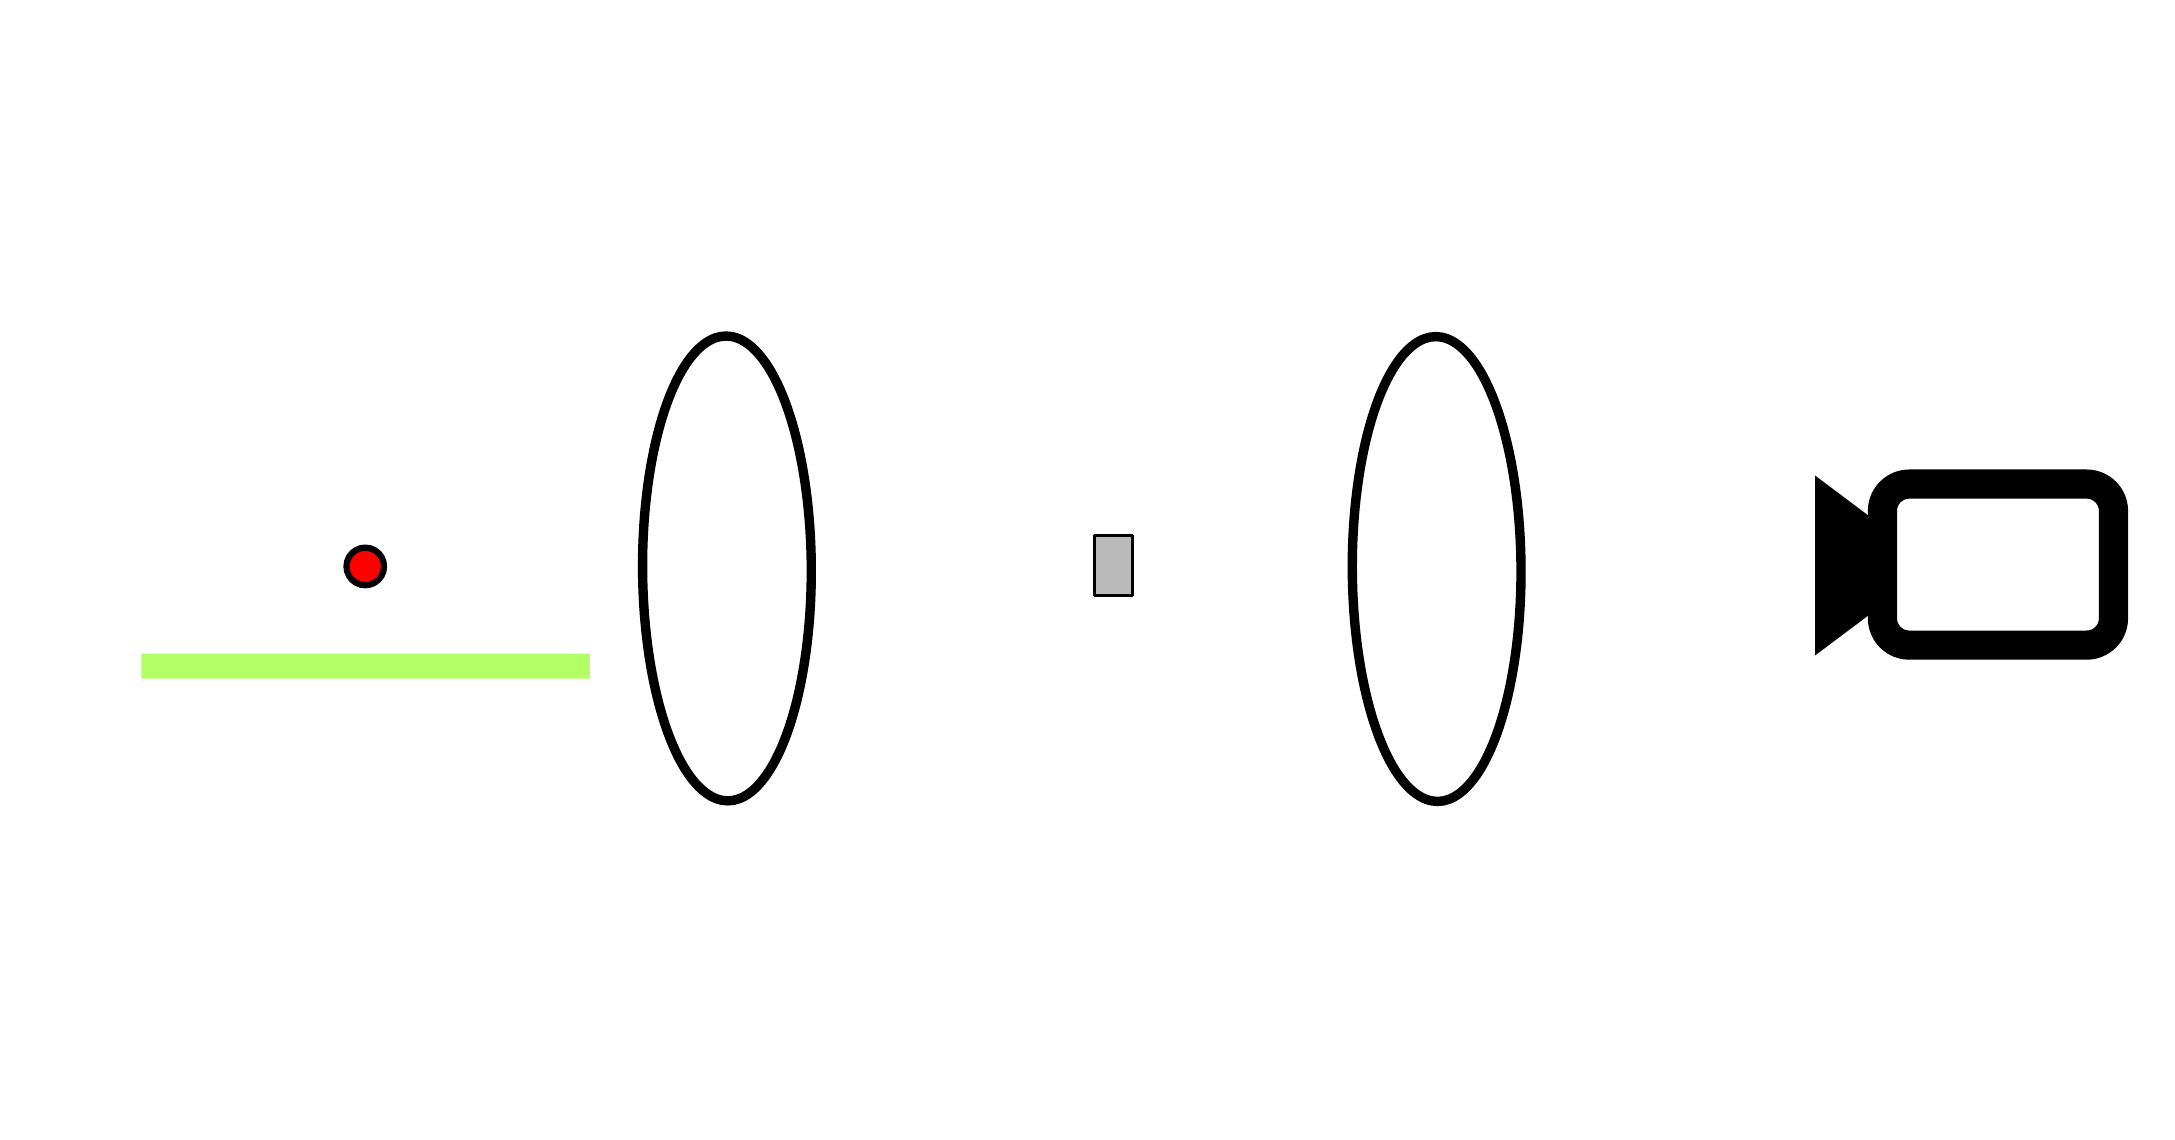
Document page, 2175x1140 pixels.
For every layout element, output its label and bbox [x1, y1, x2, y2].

text_box [642, 336, 812, 801]
text_box [1815, 475, 1876, 656]
text_box [1094, 535, 1133, 596]
text_box [1882, 484, 2114, 646]
text_box [346, 547, 385, 586]
text_box [1352, 336, 1522, 802]
